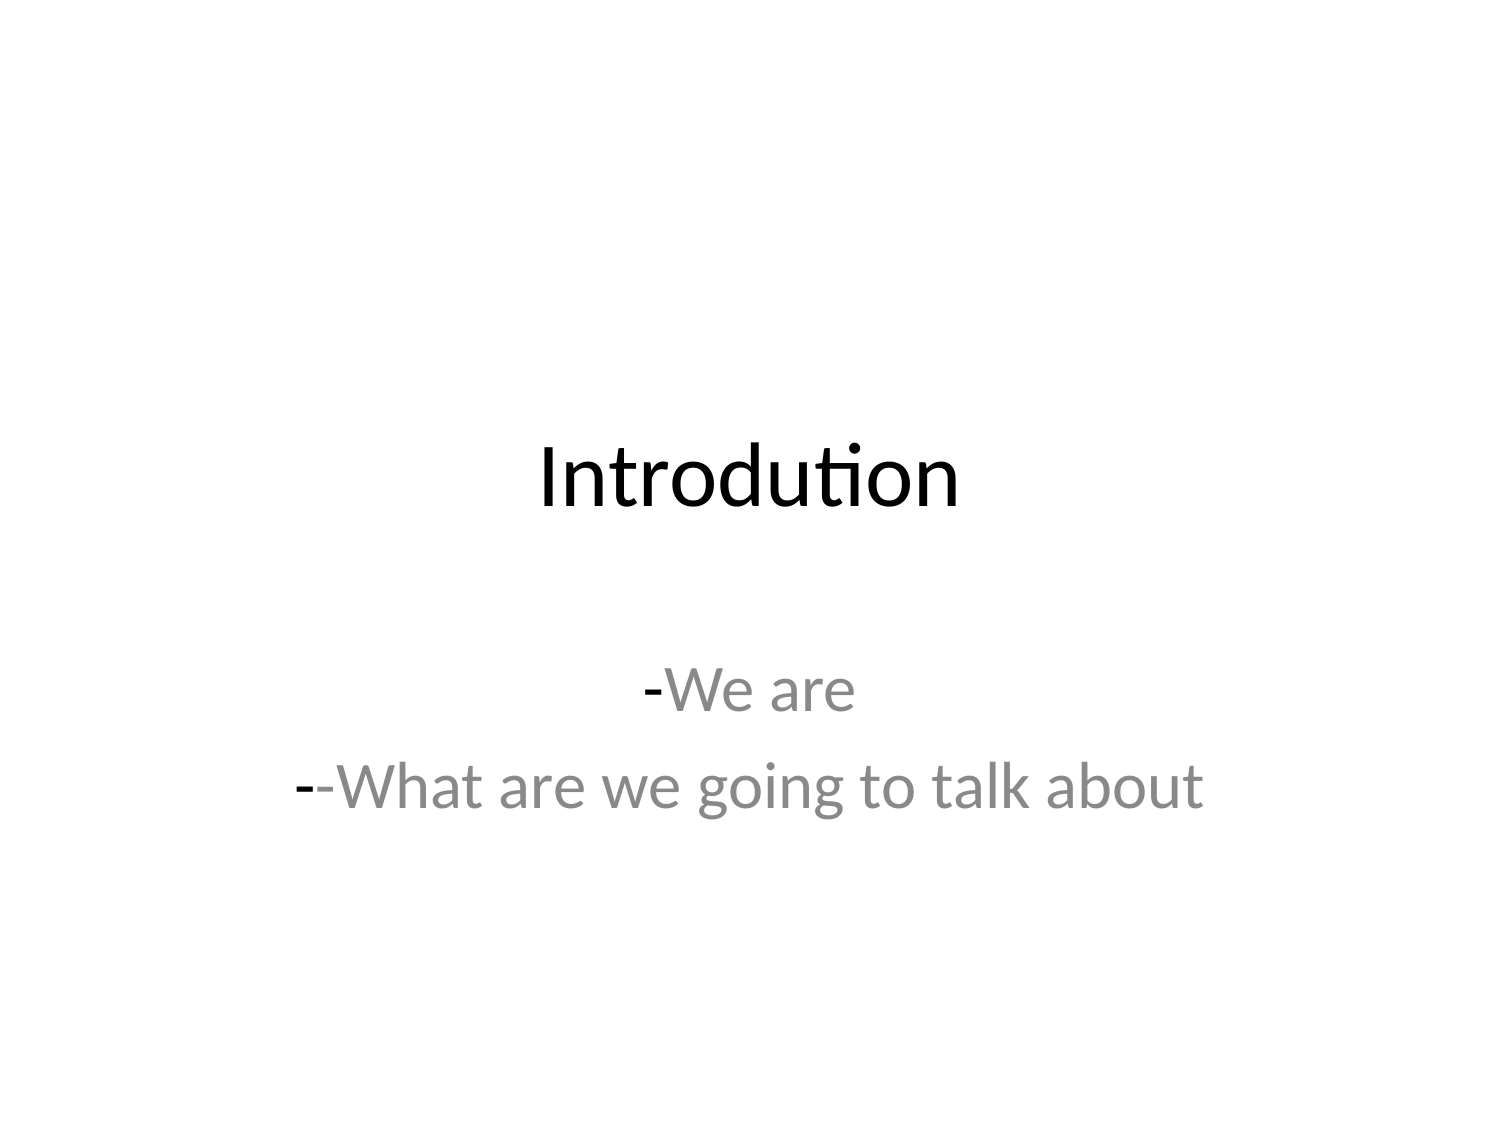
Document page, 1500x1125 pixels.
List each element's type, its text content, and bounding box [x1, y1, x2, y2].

subtitle We are -What are we going to talk about [225, 637, 1276, 925]
title Introdution [112, 349, 1388, 591]
